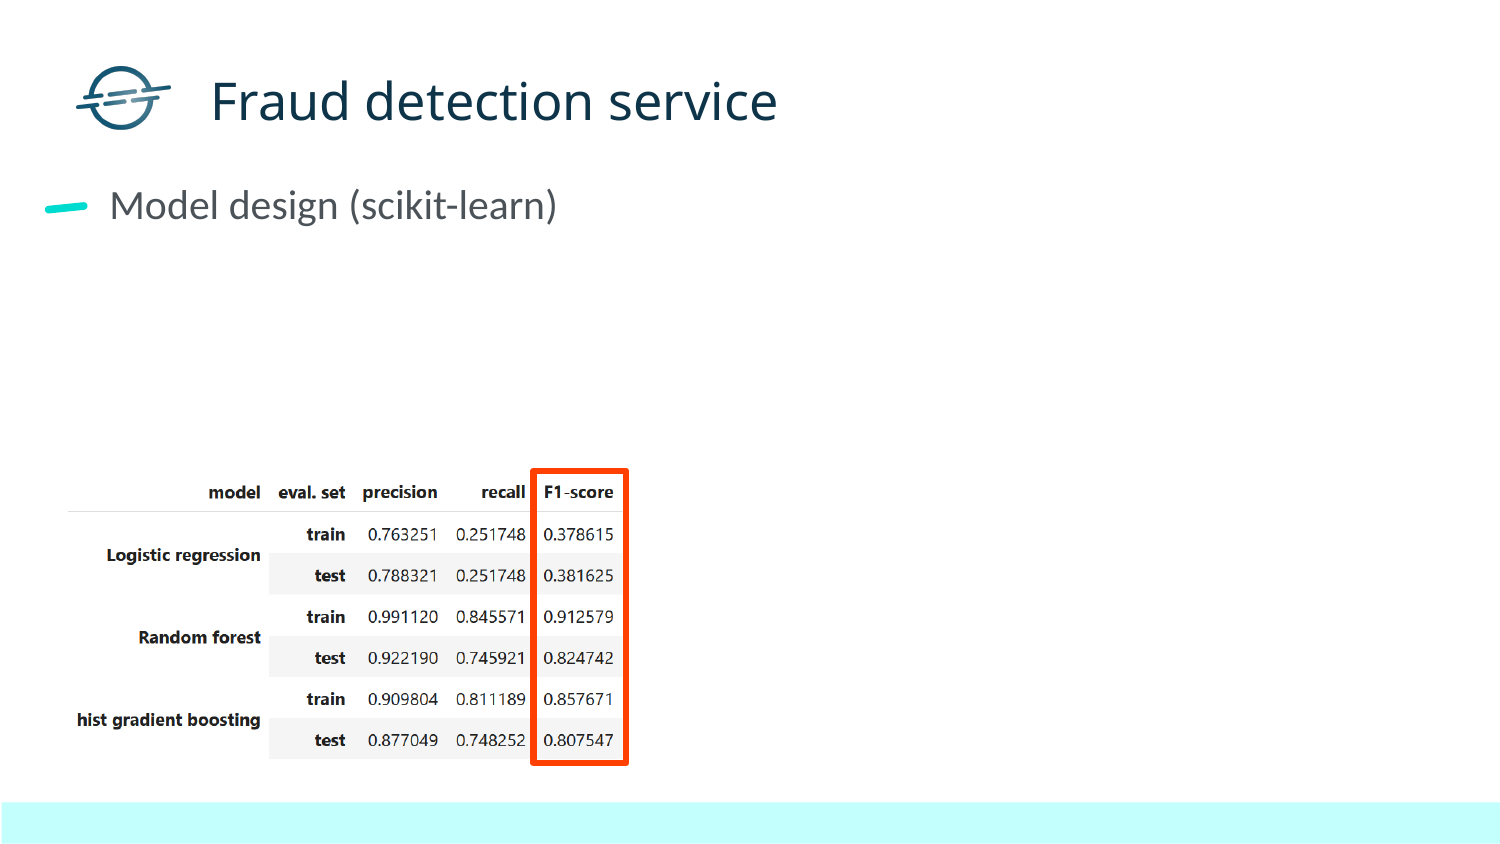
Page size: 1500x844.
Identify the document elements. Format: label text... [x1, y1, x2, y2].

text_box [533, 470, 627, 764]
text_box [1, 802, 1500, 844]
title Fraud detection service [195, 53, 1094, 141]
title Model design (scikit-learn) [94, 162, 588, 236]
picture [76, 66, 171, 130]
text_box [44, 202, 88, 214]
picture [64, 479, 533, 762]
